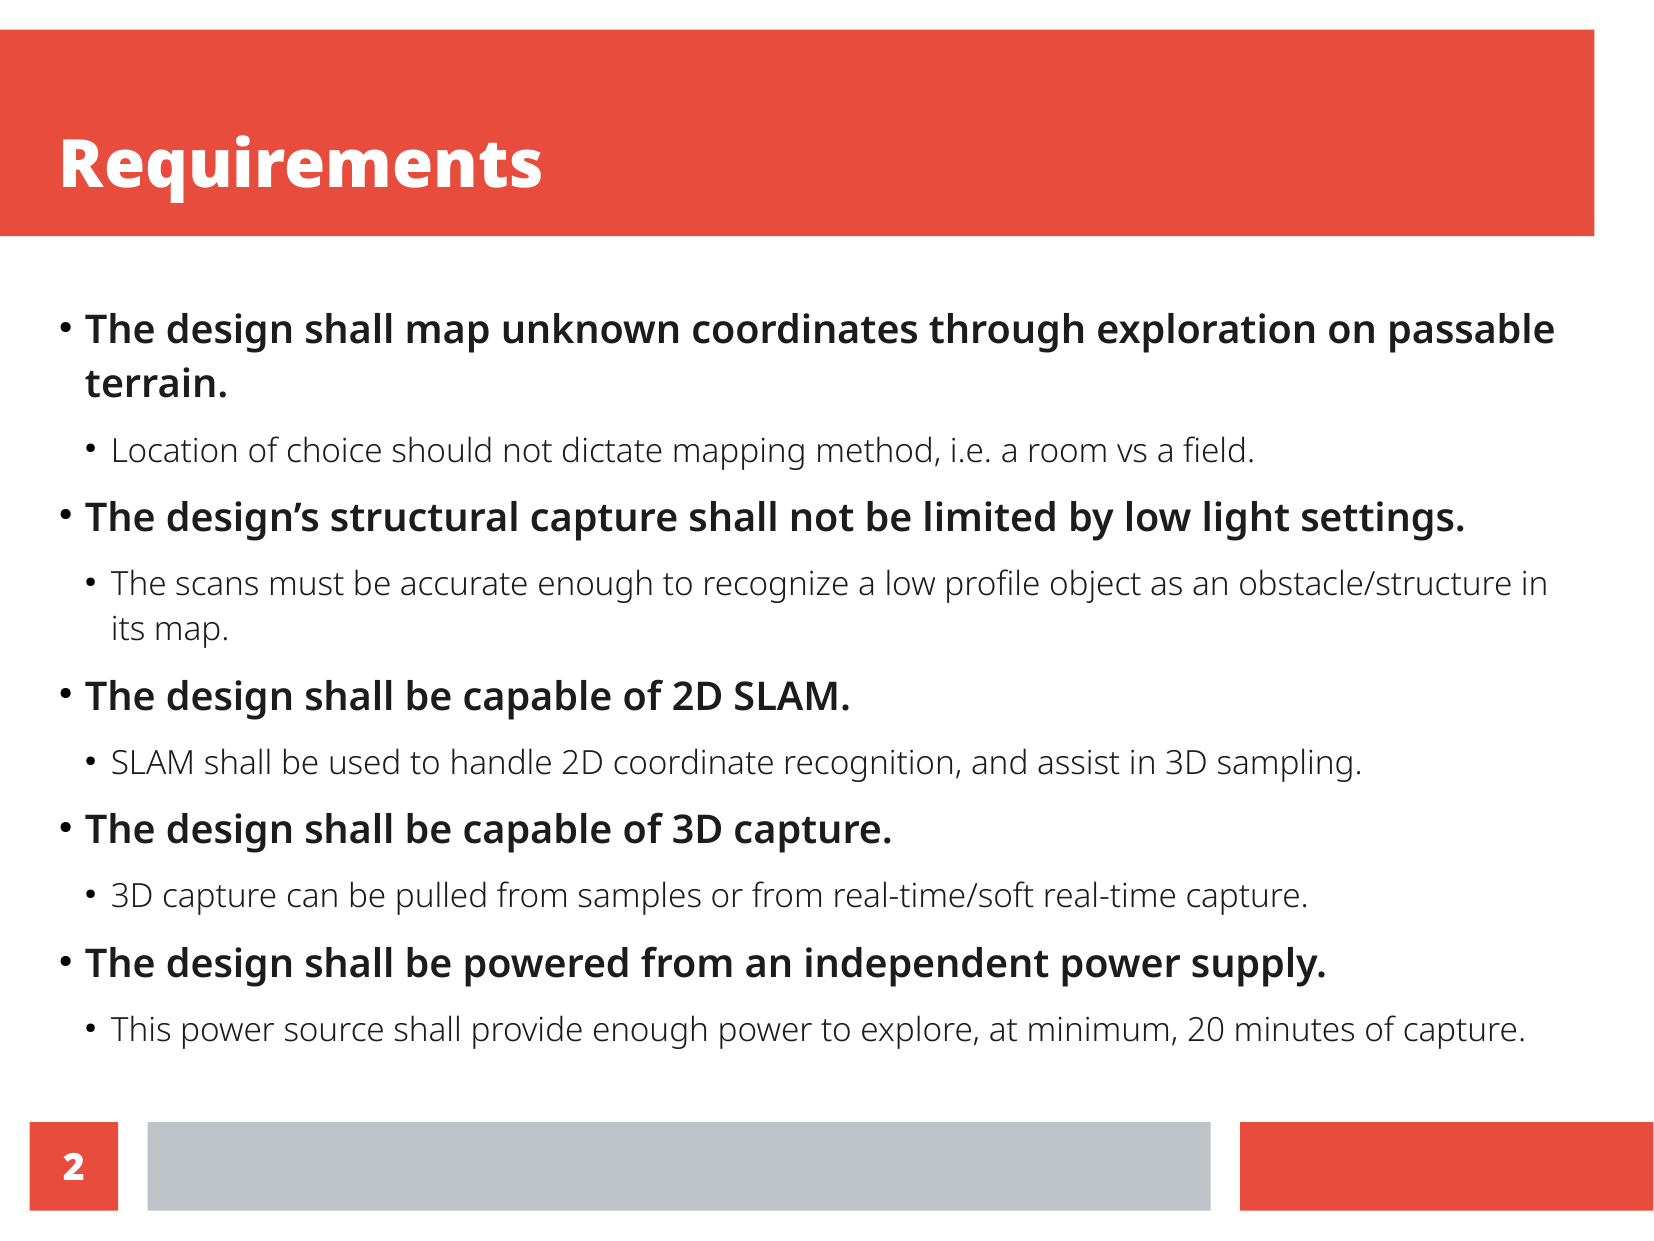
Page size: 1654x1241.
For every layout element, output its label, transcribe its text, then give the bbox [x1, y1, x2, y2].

title Requirements [59, 59, 1595, 207]
list The design shall map unknown coordinates through exploration on passable terrain. Location of choice should not dictate mapping method, i.e. a room vs a field. The design’s structural capture shall not be limited by low light settings. The scans must be accurate enough to recognize a low profile object as an obstacle/structure in its map. The design shall be capable of 2D SLAM. SLAM shall be used to handle 2D coordinate recognition, and assist in 3D sampling. The design shall be capable of 3D capture. 3D capture can be pulled from samples or from real-time/soft real-time capture. The design shall be powered from an independent power supply. This power source shall provide enough power to explore, at minimum, 20 minutes of capture. [59, 301, 1565, 1070]
